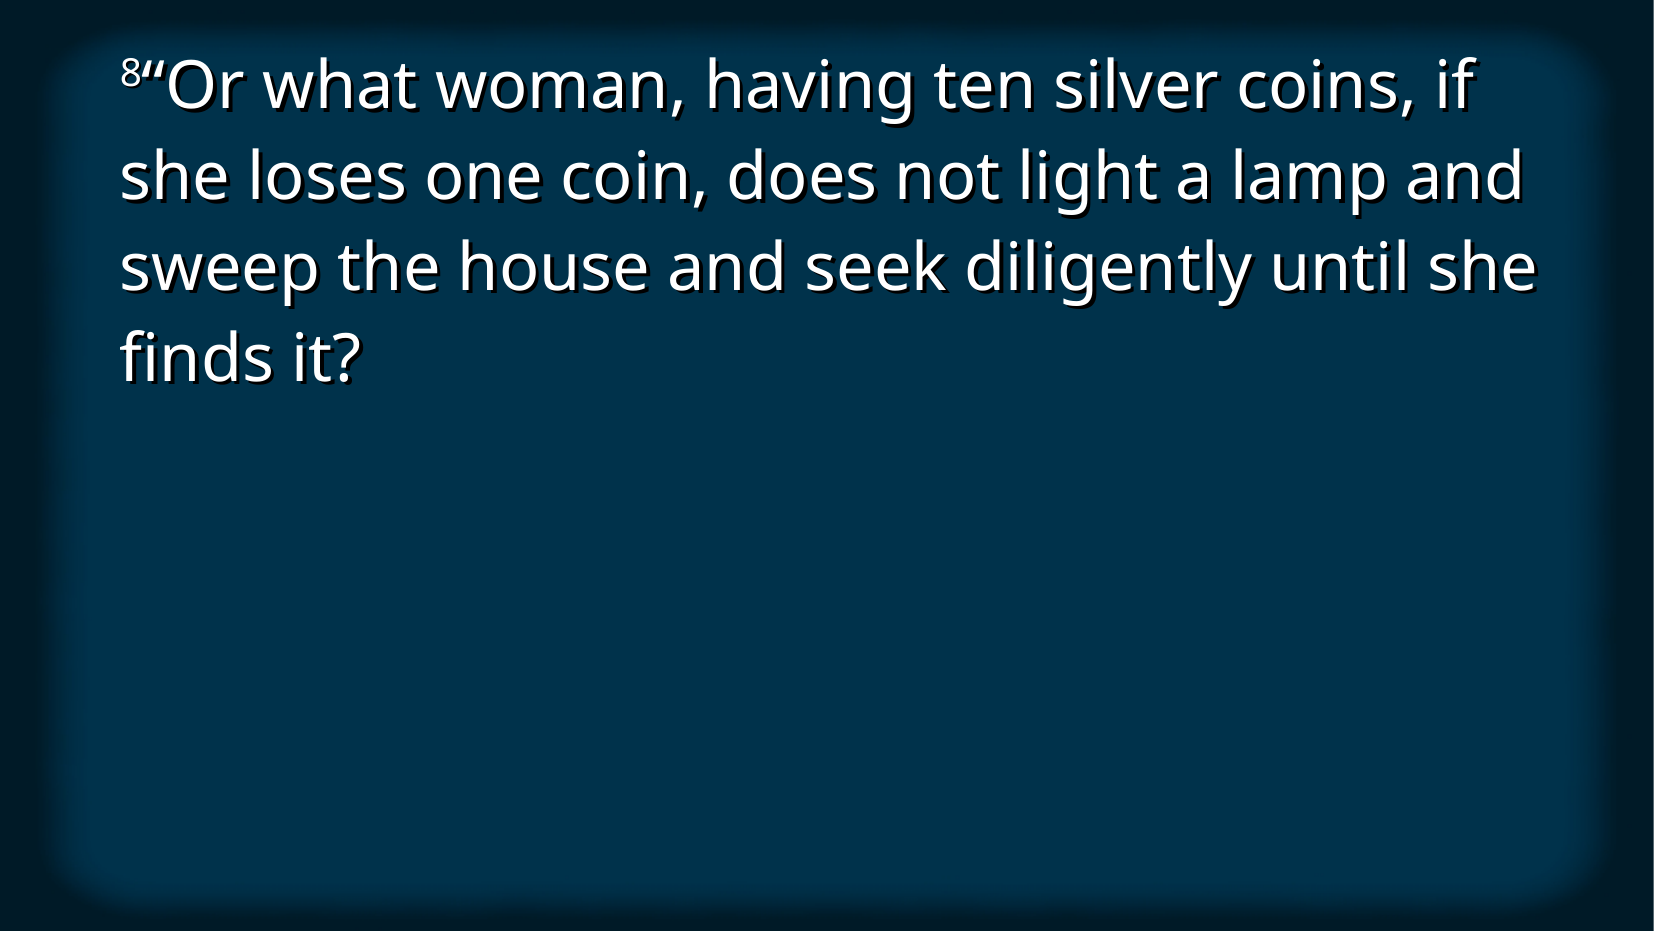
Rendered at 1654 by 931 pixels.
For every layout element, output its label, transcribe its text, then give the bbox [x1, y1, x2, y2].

text_box 8“Or what woman, having ten silver coins, if she loses one coin, does not light a lamp and sweep the house and seek diligently until she finds it? [105, 30, 1606, 331]
picture [0, 0, 1654, 931]
